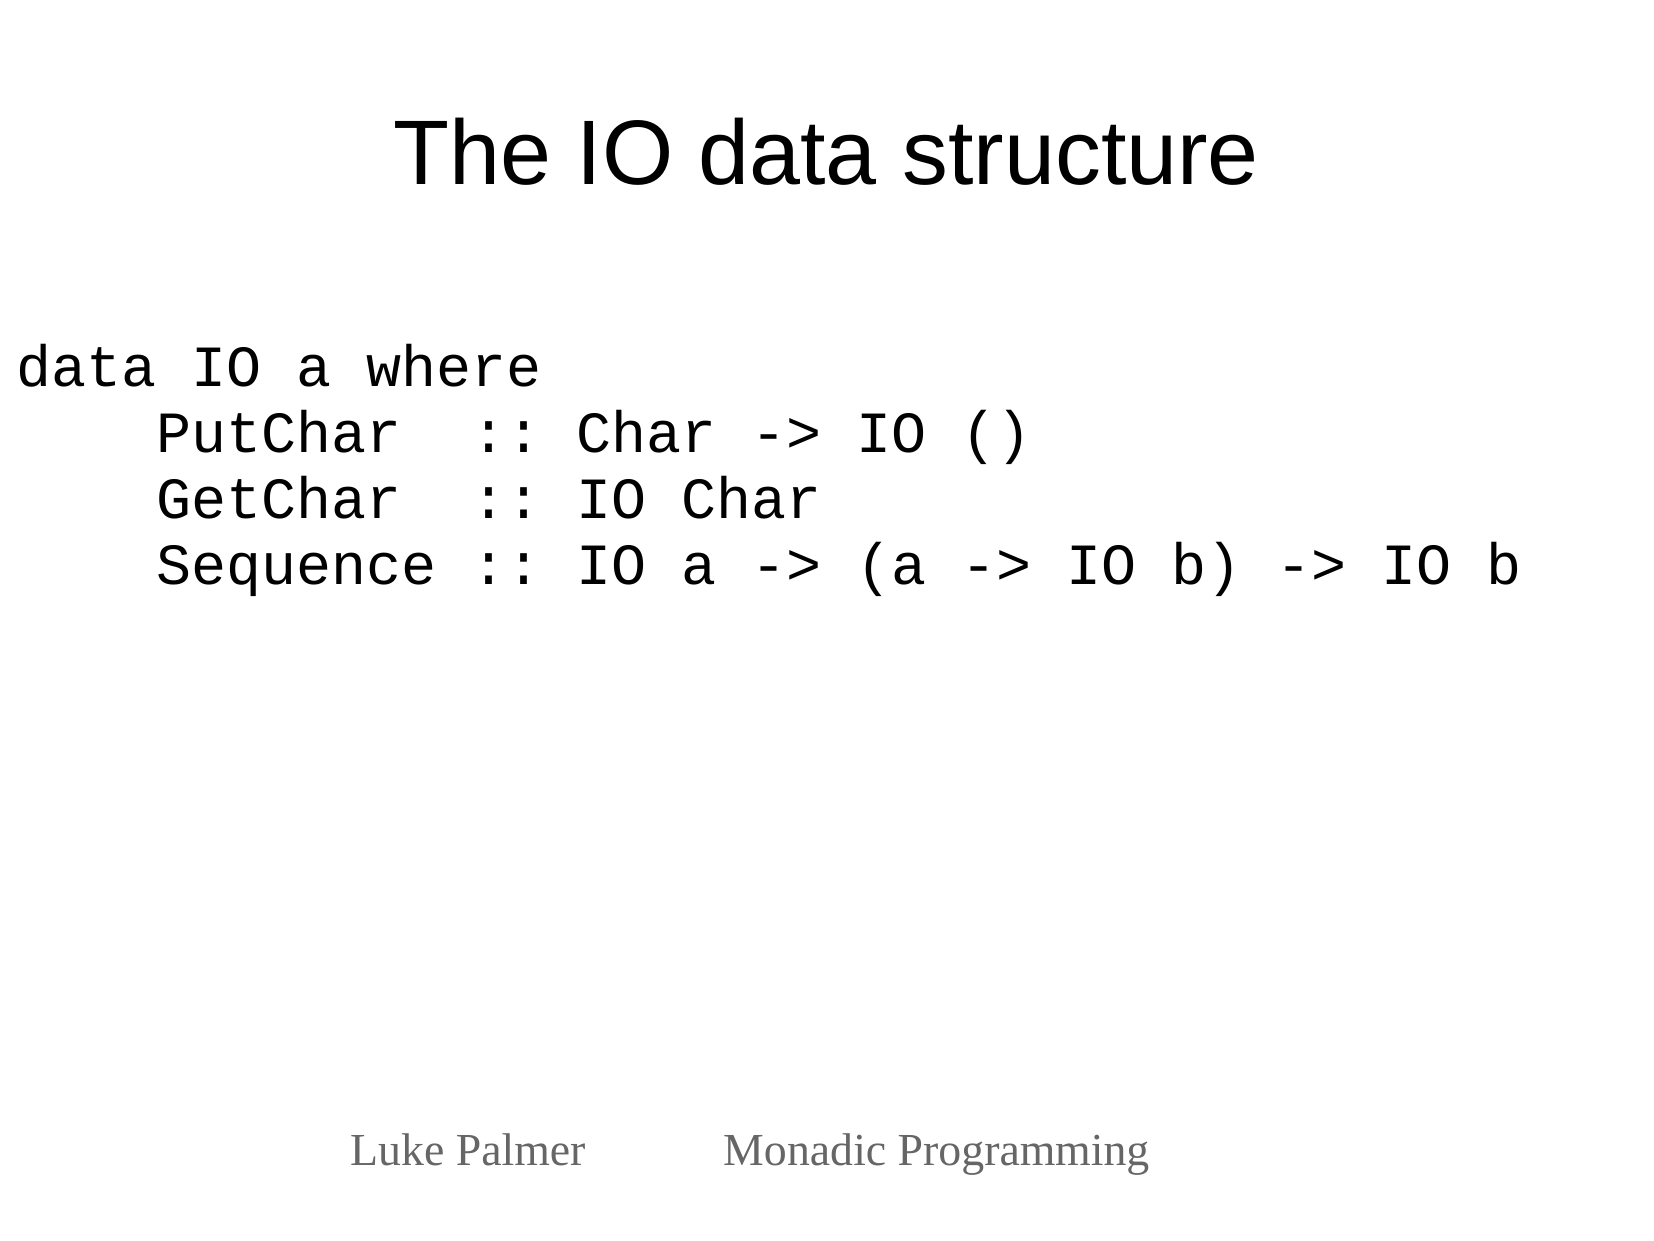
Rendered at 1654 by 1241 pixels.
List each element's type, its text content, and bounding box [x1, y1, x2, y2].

title The IO data structure [82, 49, 1571, 257]
text_box data IO a where PutChar :: Char -> IO () GetChar :: IO Char Sequence :: IO a -> (a -> IO b) -> IO b [0, 328, 1576, 611]
